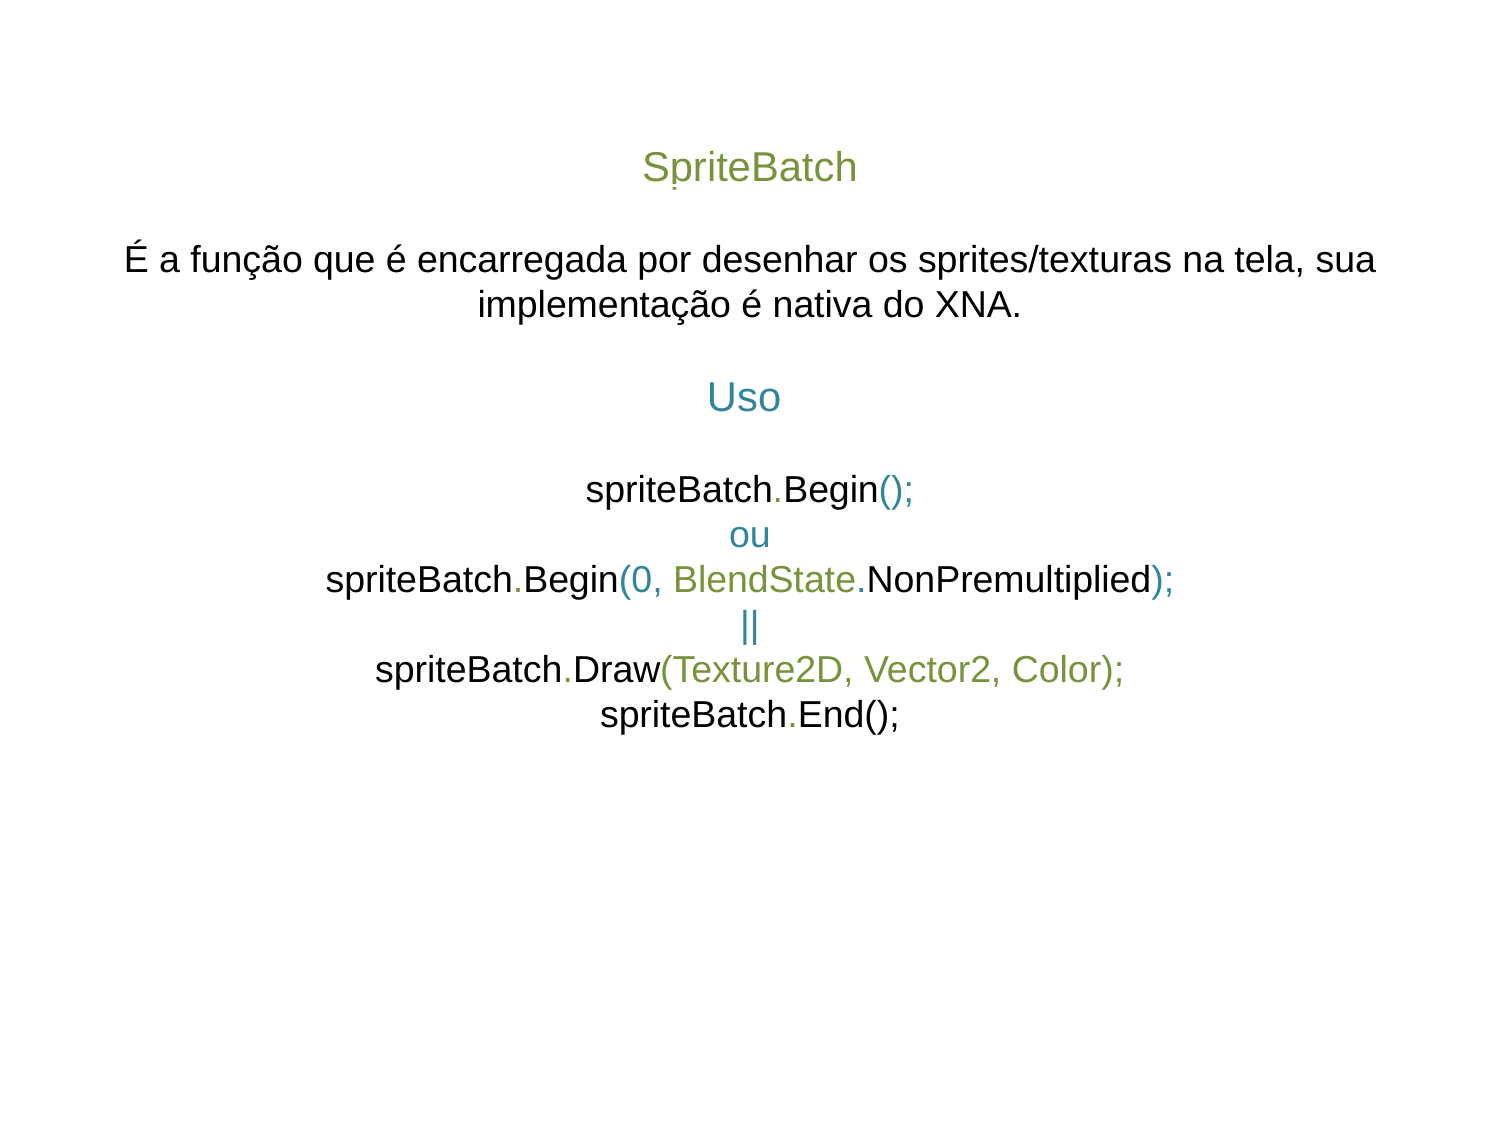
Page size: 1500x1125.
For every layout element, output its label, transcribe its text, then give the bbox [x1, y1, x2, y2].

text_box SpriteBatch É a função que é encarregada por desenhar os sprites/texturas na tela, sua implementação é nativa do XNA. Uso spriteBatch.Begin(); ou spriteBatch.Begin(0, BlendState.NonPremultiplied); || spriteBatch.Draw(Texture2D, Vector2, Color); spriteBatch.End(); [0, 42, 1500, 1125]
